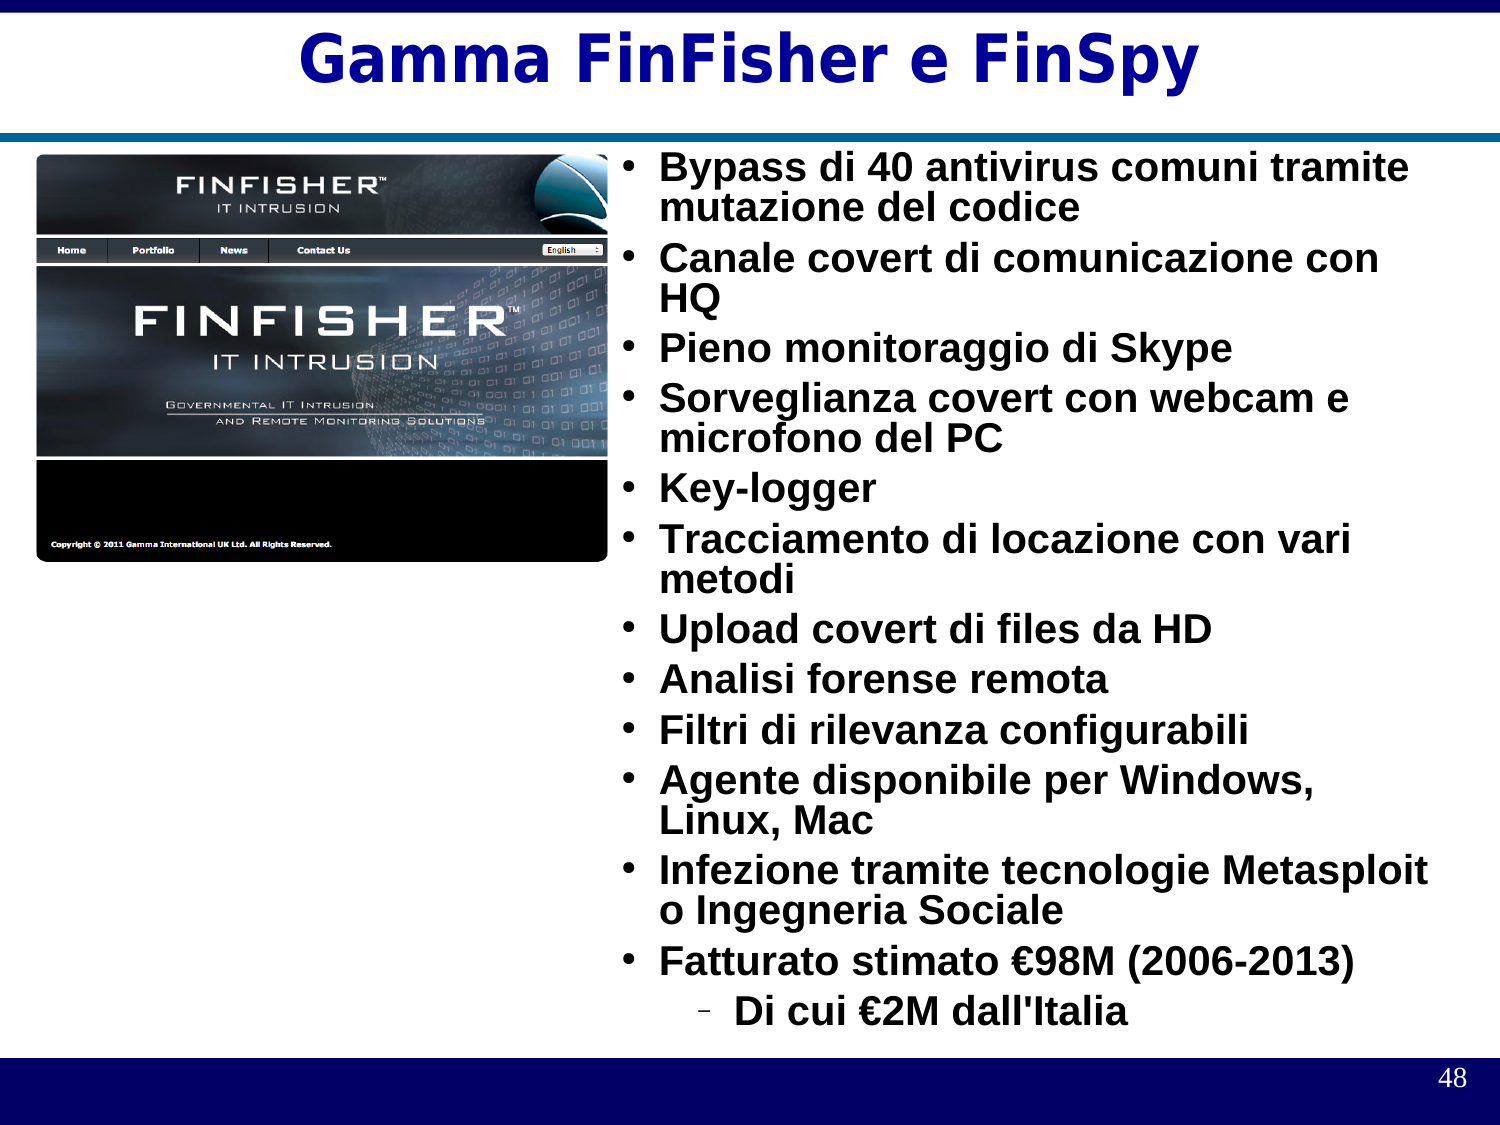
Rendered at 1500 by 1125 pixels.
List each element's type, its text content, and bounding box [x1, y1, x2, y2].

title Gamma FinFisher e FinSpy [62, 0, 1438, 126]
picture [26, 147, 616, 573]
list Bypass di 40 antivirus comuni tramite mutazione del codice Canale covert di comunicazione con HQ Pieno monitoraggio di Skype Sorveglianza covert con webcam e microfono del PC Key-logger Tracciamento di locazione con vari metodi Upload covert di files da HD Analisi forense remota Filtri di rilevanza configurabili Agente disponibile per Windows, Linux, Mac Infezione tramite tecnologie Metasploit o Ingegneria Sociale Fatturato stimato €98M (2006-2013) Di cui €2M dall'Italia [471, 150, 1438, 1099]
